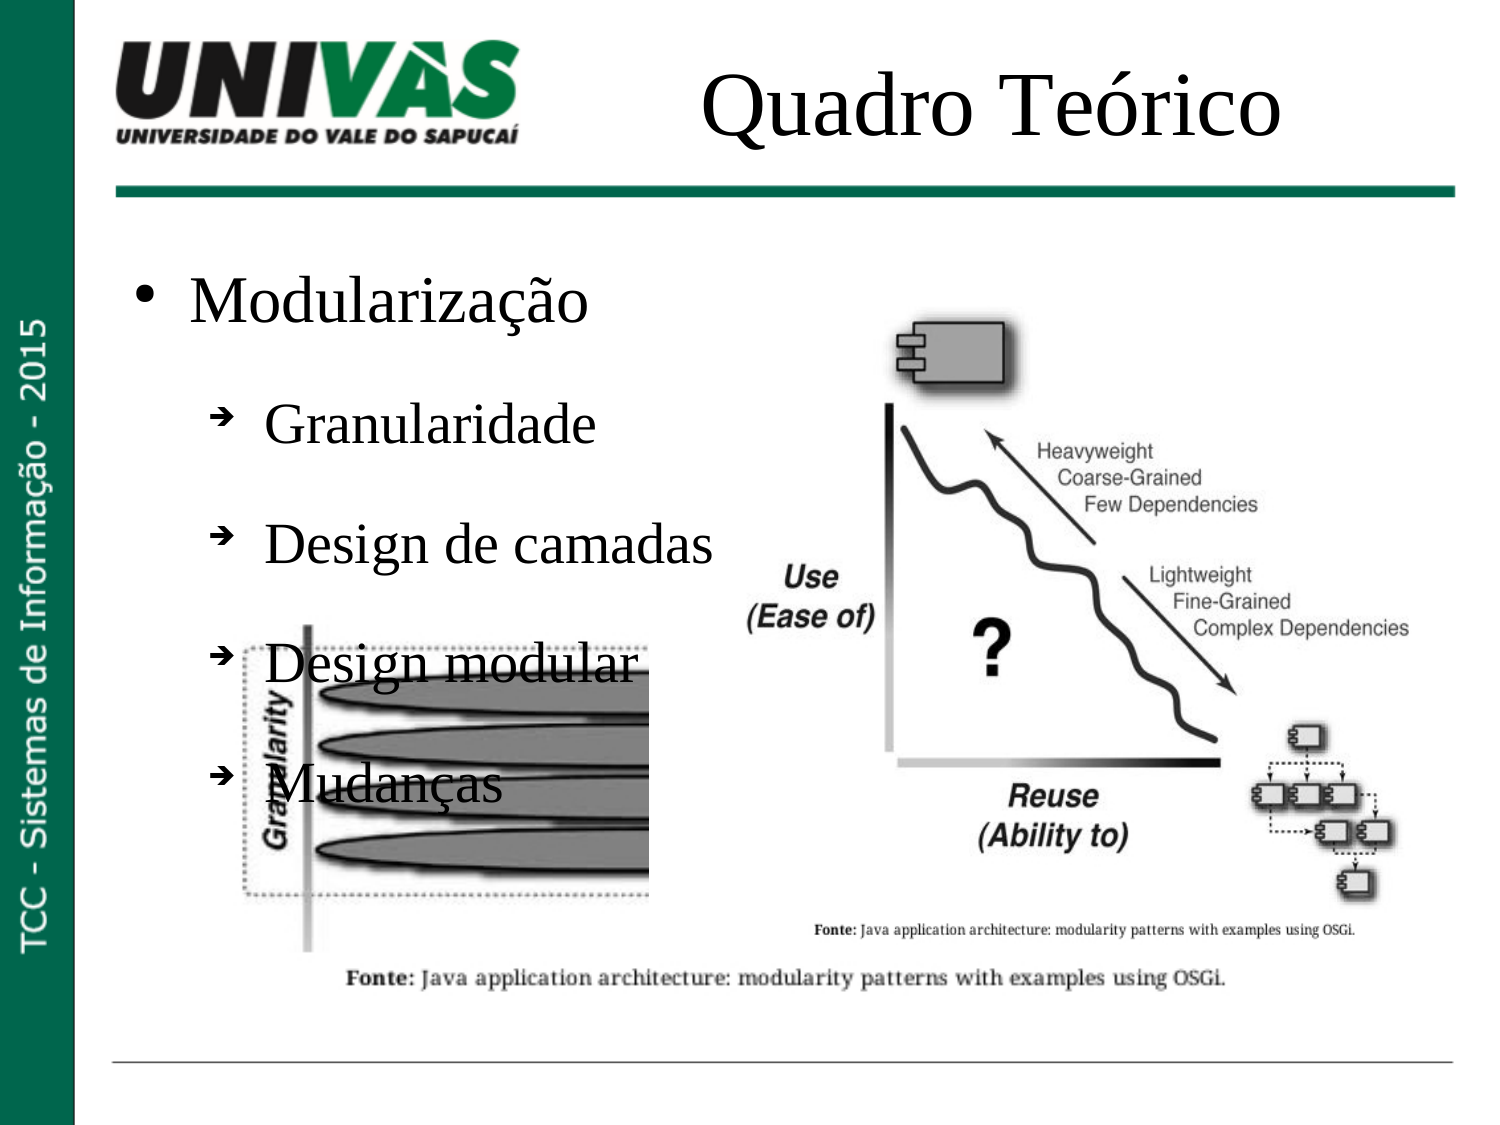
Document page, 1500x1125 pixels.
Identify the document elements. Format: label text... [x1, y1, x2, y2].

title Quadro Teórico [531, 23, 1454, 174]
text_box Modularização Granularidade Design de camadas Design modular Mudanças [118, 208, 1453, 957]
picture [0, 0, 1500, 1125]
